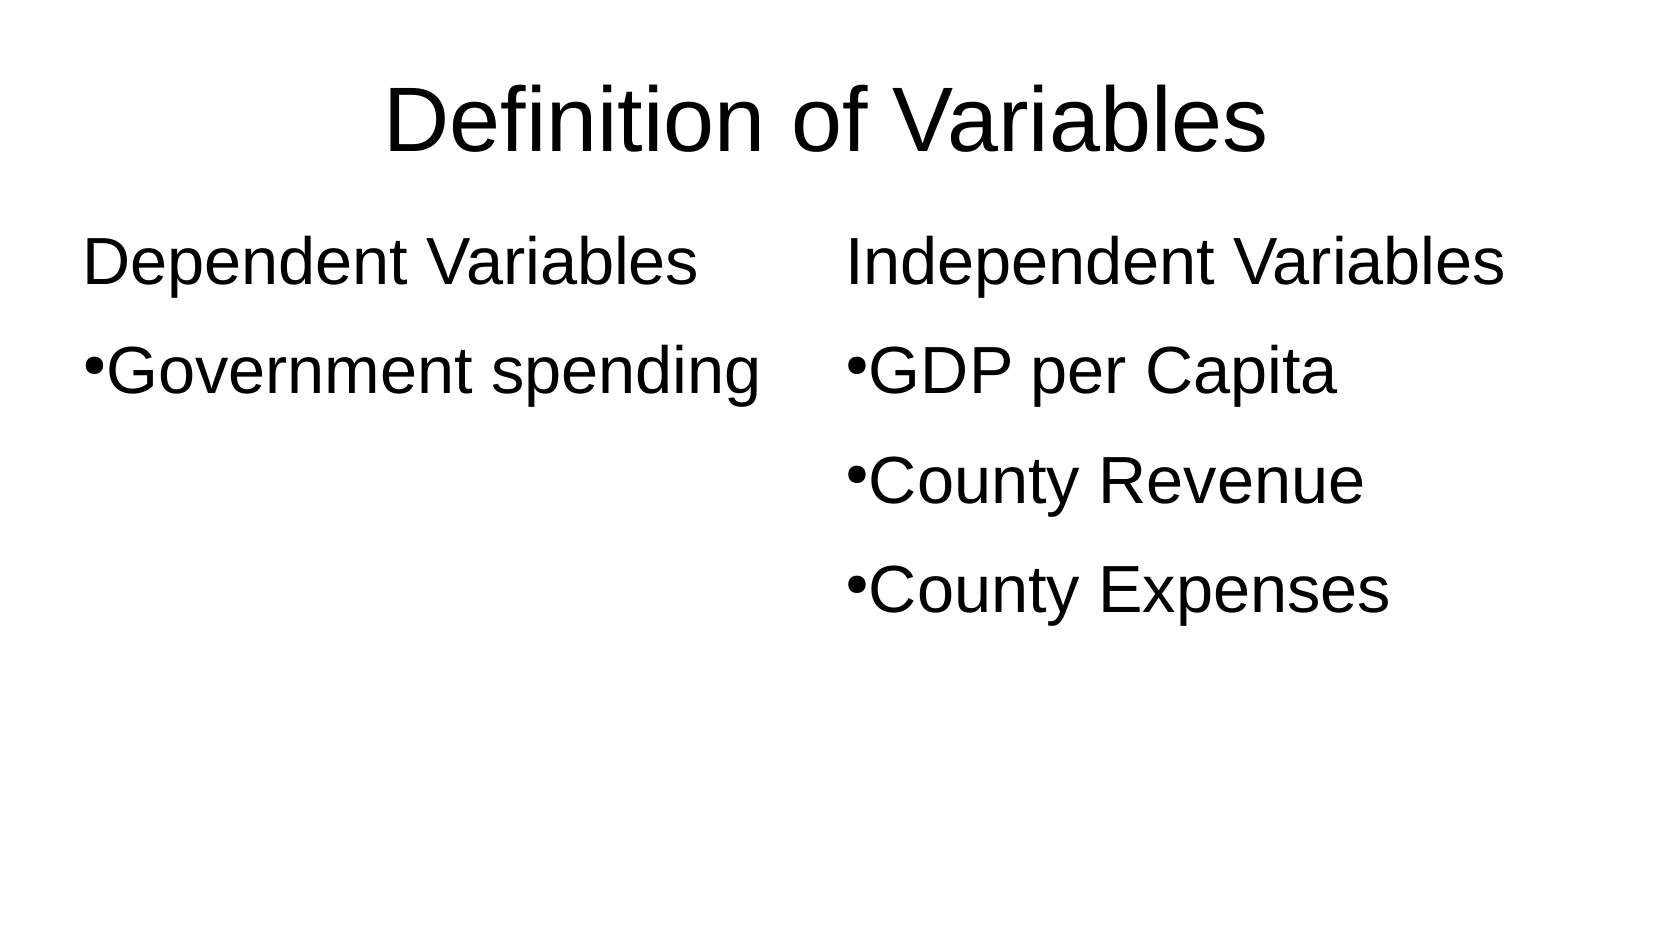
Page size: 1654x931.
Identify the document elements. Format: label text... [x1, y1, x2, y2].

title Definition of Variables [82, 37, 1571, 193]
list Independent Variables GDP per Capita County Revenue County Expenses [845, 217, 1572, 758]
list Dependent Variables Government spending [82, 217, 809, 758]
